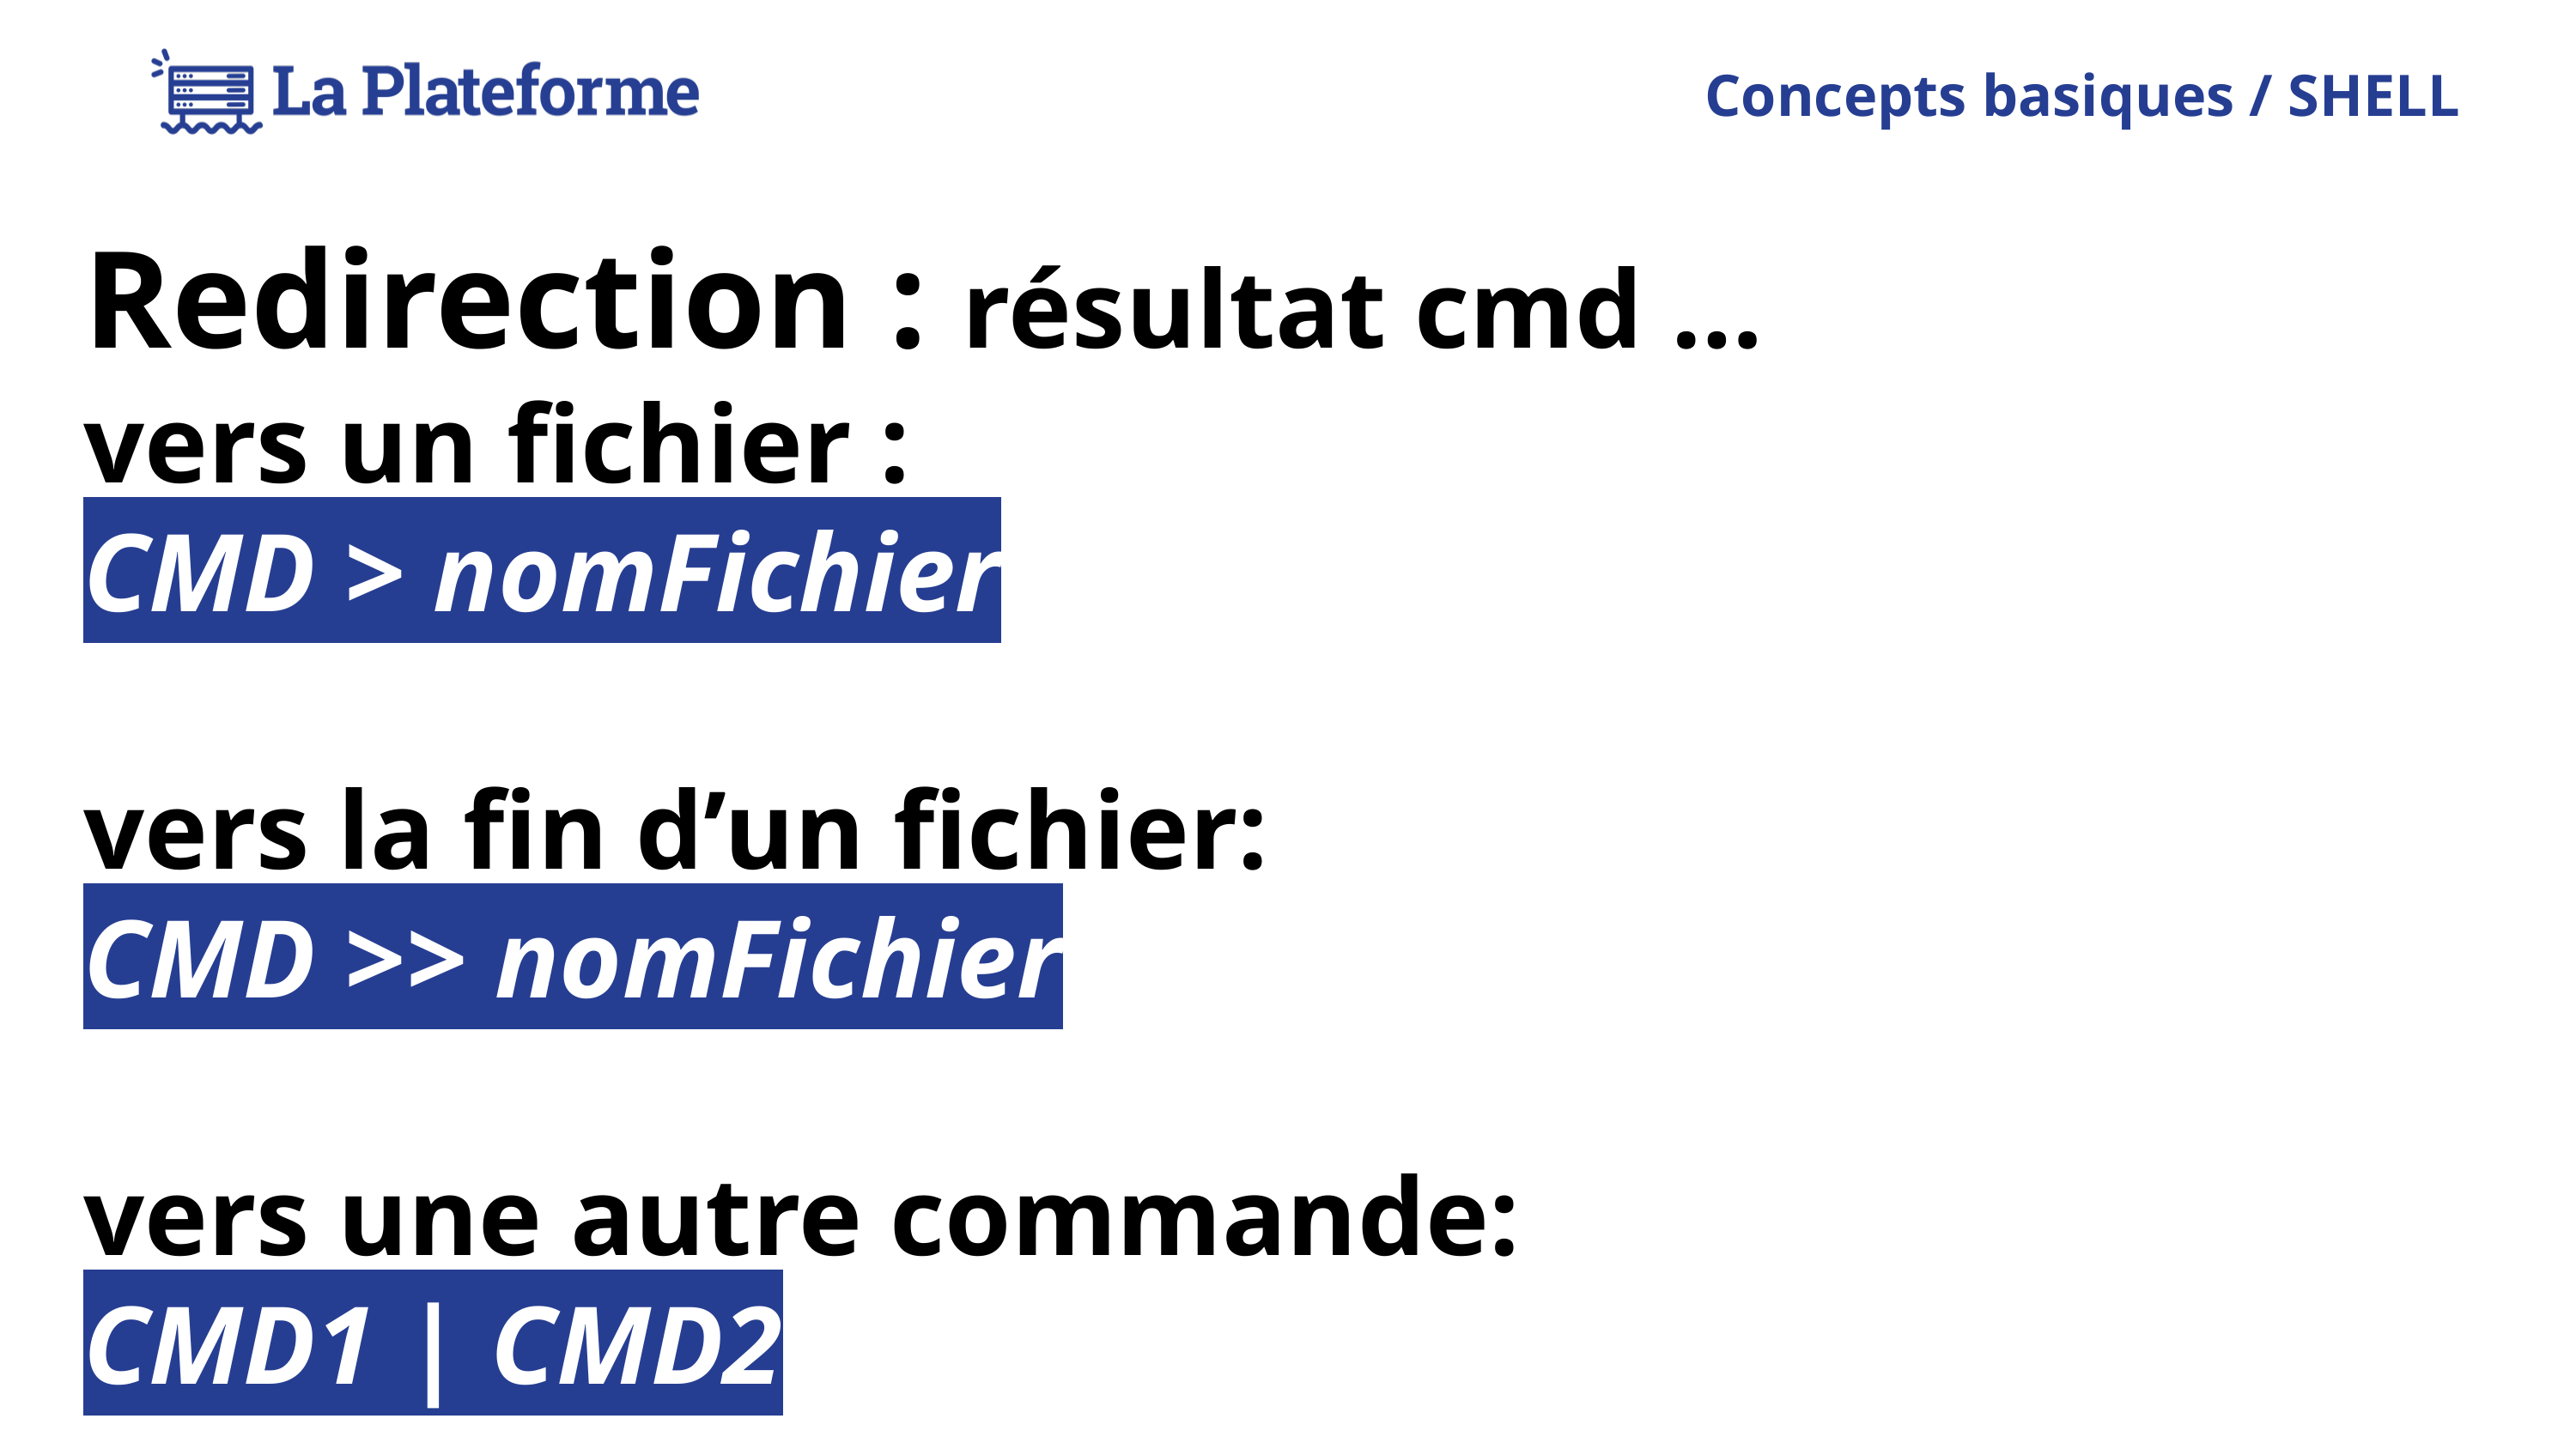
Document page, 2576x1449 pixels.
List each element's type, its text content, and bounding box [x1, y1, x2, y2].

text_box Concepts basiques / SHELL [1287, 77, 2461, 126]
text_box Redirection : résultat cmd … vers un fichier : CMD > nomFichier vers la fin d’un fichier: CMD >> nomFichier vers une autre commande: CMD1 | CMD2 [83, 214, 2554, 1406]
picture [141, 42, 711, 146]
